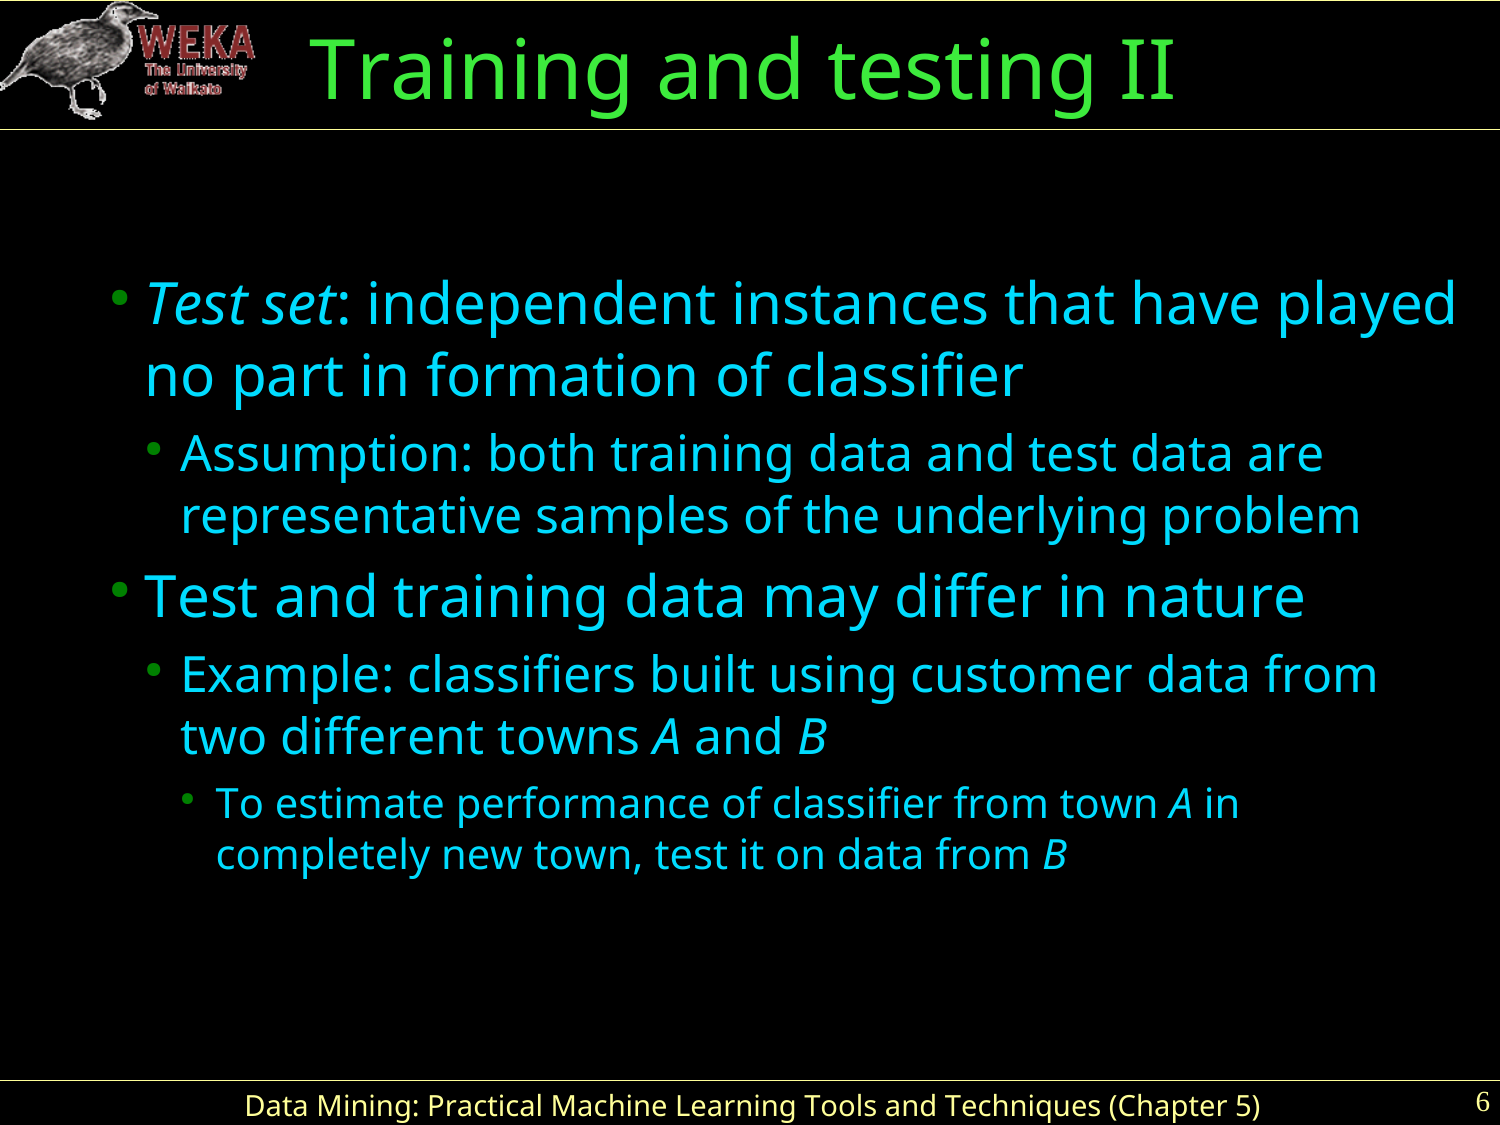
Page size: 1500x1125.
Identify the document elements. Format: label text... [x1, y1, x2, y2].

text_box Test set: independent instances that have played no part in formation of classifier Assumption: both training data and test data are representative samples of the underlying problem Test and training data may differ in nature Example: classifiers built using customer data from two different towns A and B To estimate performance of classifier from town A in completely new town, test it on data from B [59, 260, 1477, 936]
title Training and testing II [295, 0, 1500, 148]
picture [0, 1, 266, 129]
